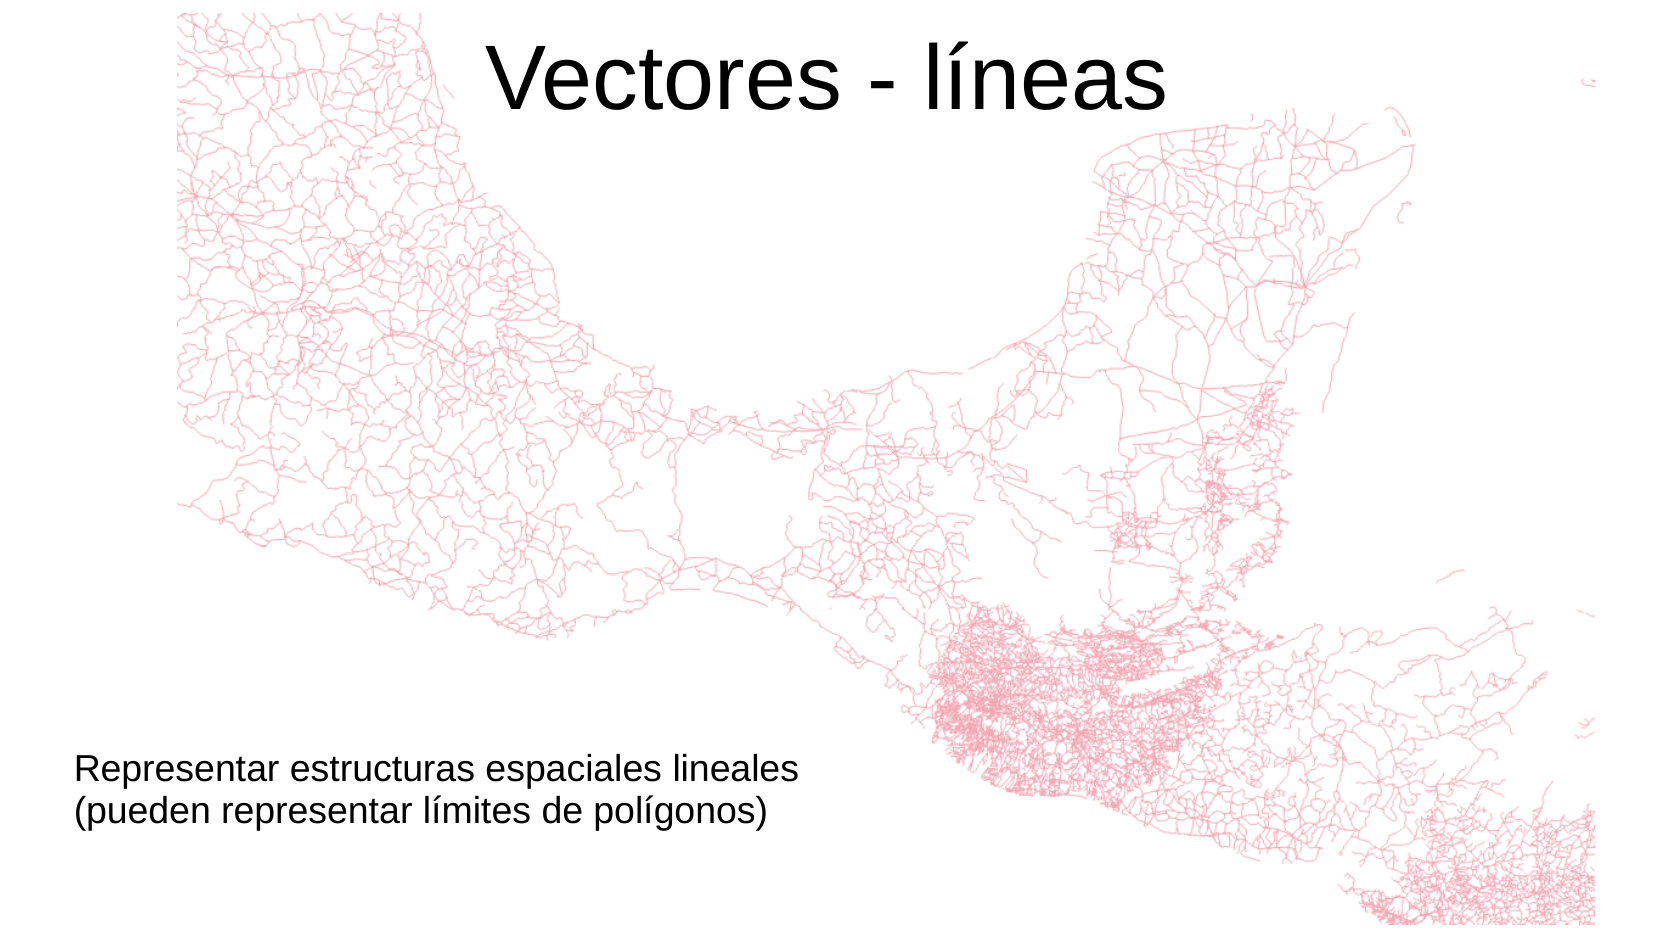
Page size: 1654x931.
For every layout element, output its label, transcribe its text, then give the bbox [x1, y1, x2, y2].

text_box Representar estructuras espaciales lineales (pueden representar límites de polígonos) [59, 740, 825, 840]
title Vectores - líneas [82, 0, 1571, 156]
picture [177, 13, 1595, 925]
